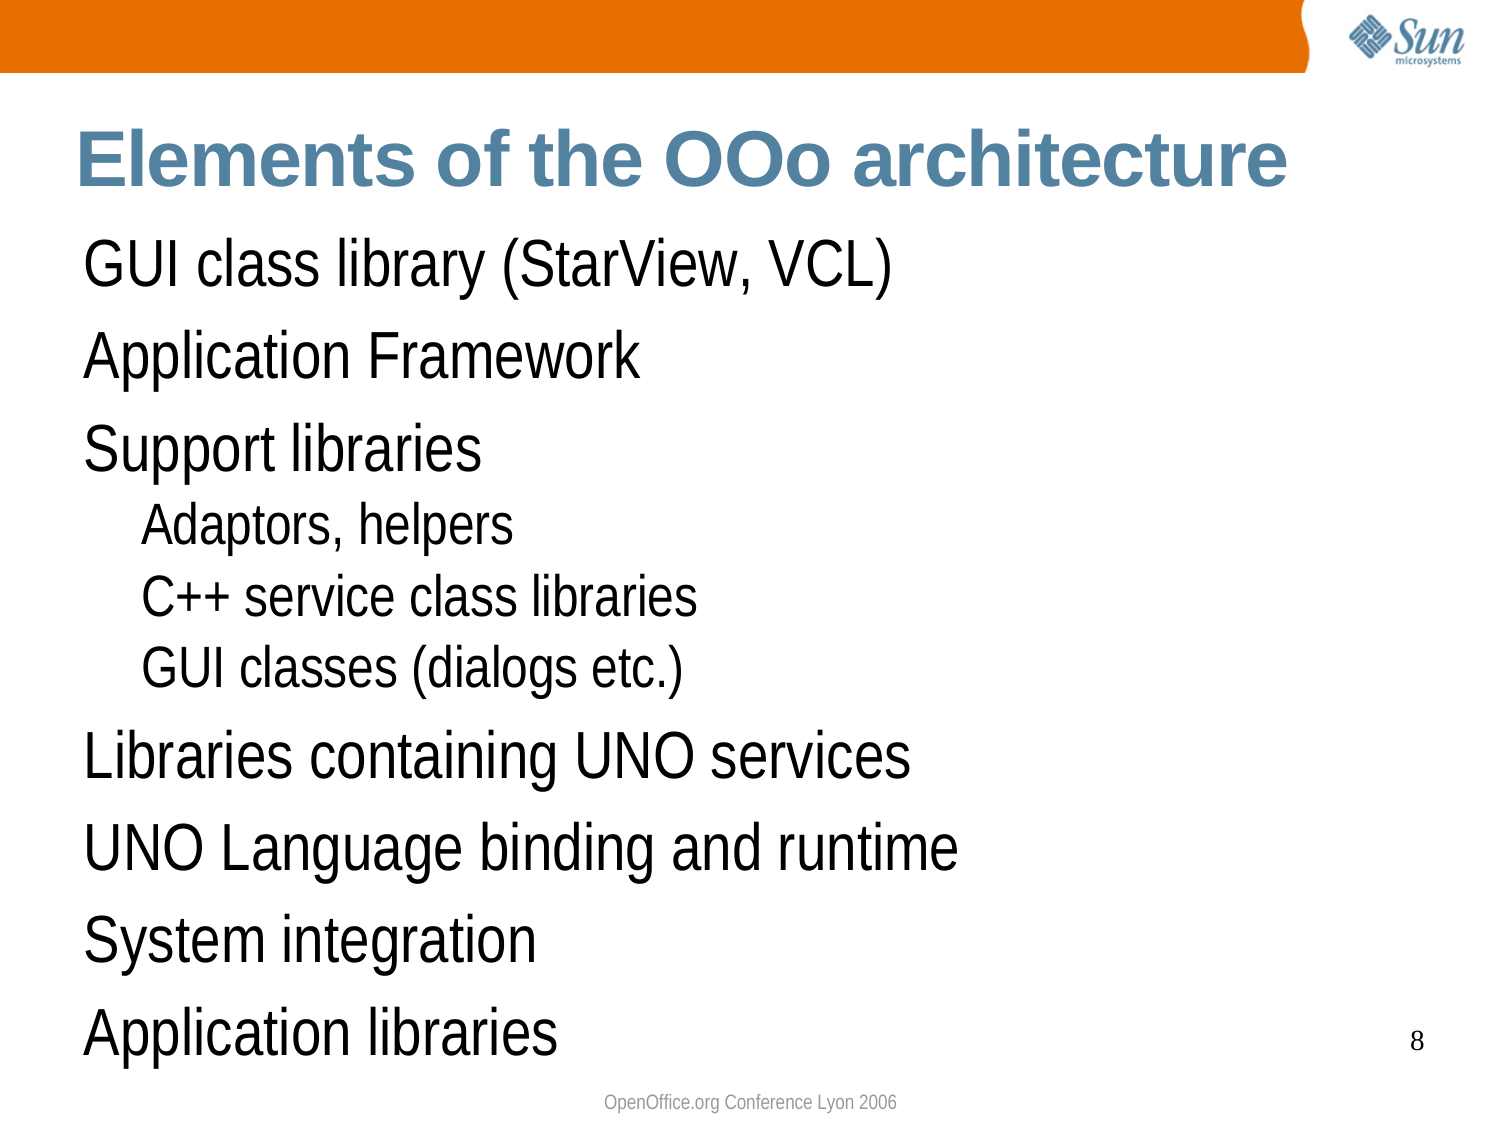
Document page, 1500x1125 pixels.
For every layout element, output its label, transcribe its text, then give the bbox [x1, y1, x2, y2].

picture [0, 0, 1500, 73]
title Elements of the OOo architecture [75, 123, 1437, 227]
list GUI class library (StarView, VCL) Application Framework Support libraries Adaptors, helpers C++ service class libraries GUI classes (dialogs etc.) Libraries containing UNO services UNO Language binding and runtime System integration Application libraries [64, 234, 1401, 1071]
